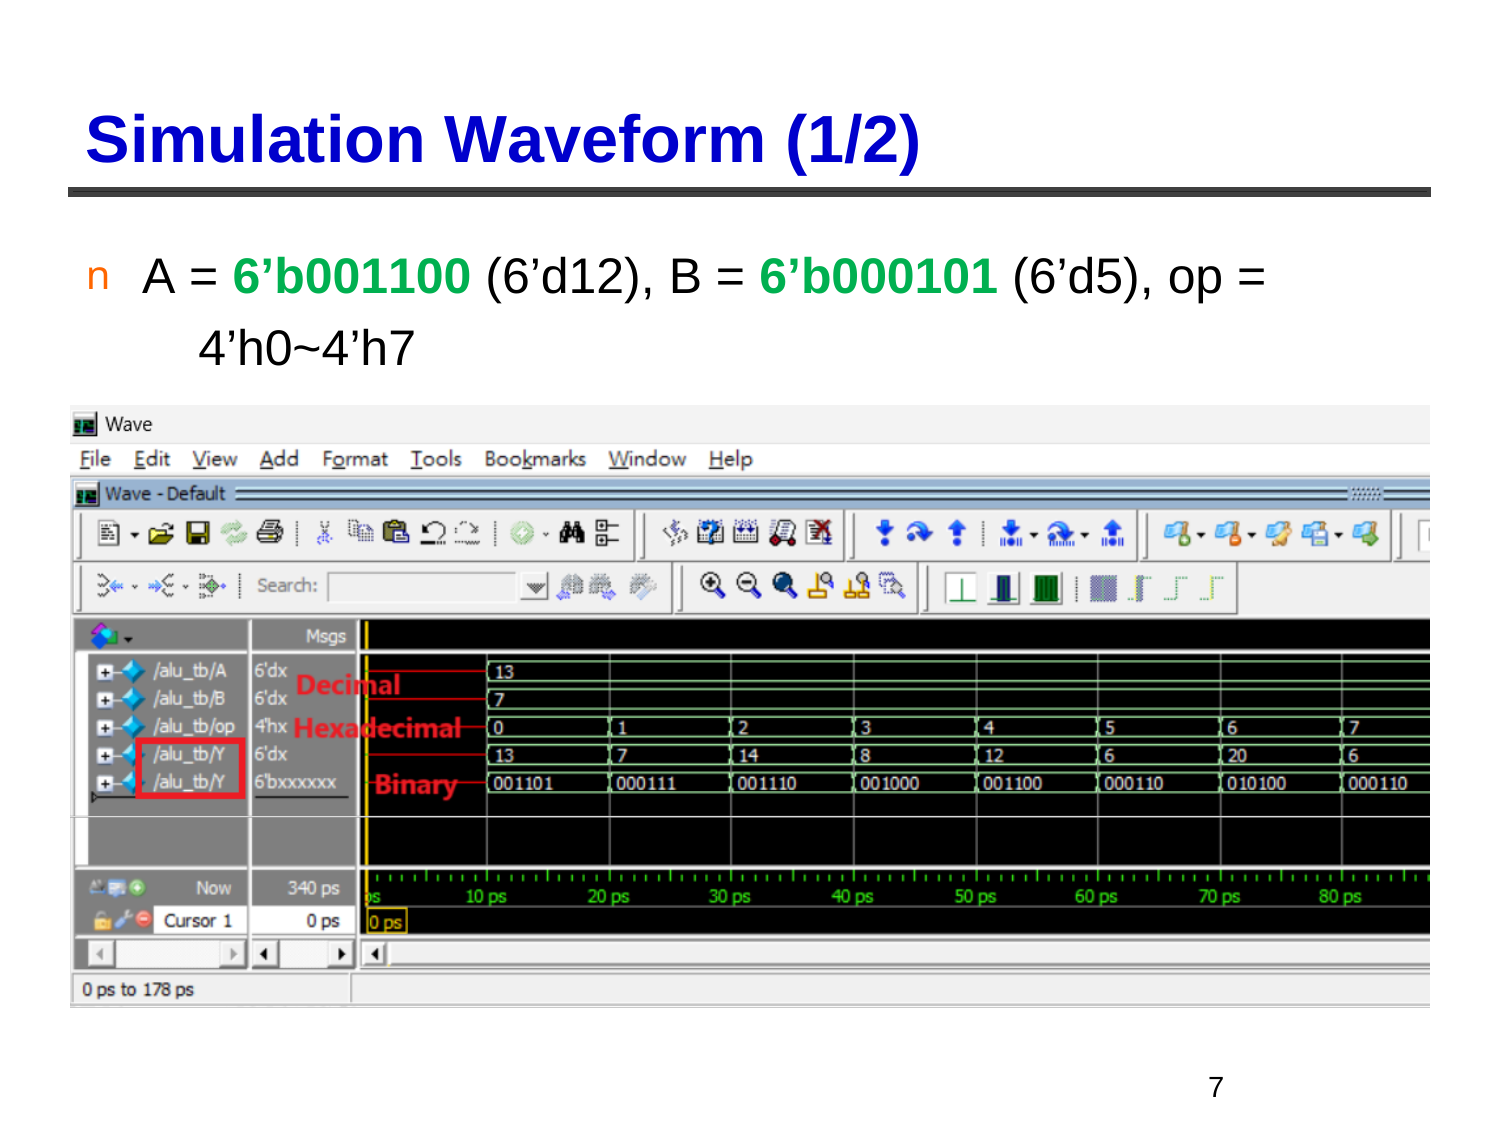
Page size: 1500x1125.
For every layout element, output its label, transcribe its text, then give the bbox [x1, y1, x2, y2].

text_box [1192, 1051, 1489, 1111]
picture [70, 405, 1430, 1010]
list A = 6’b001100 (6’d12), B = 6’b000101 (6’d5), op = 4’h0~4’h7 [70, 224, 1459, 1099]
title Simulation Waveform (1/2) [70, 17, 1430, 184]
